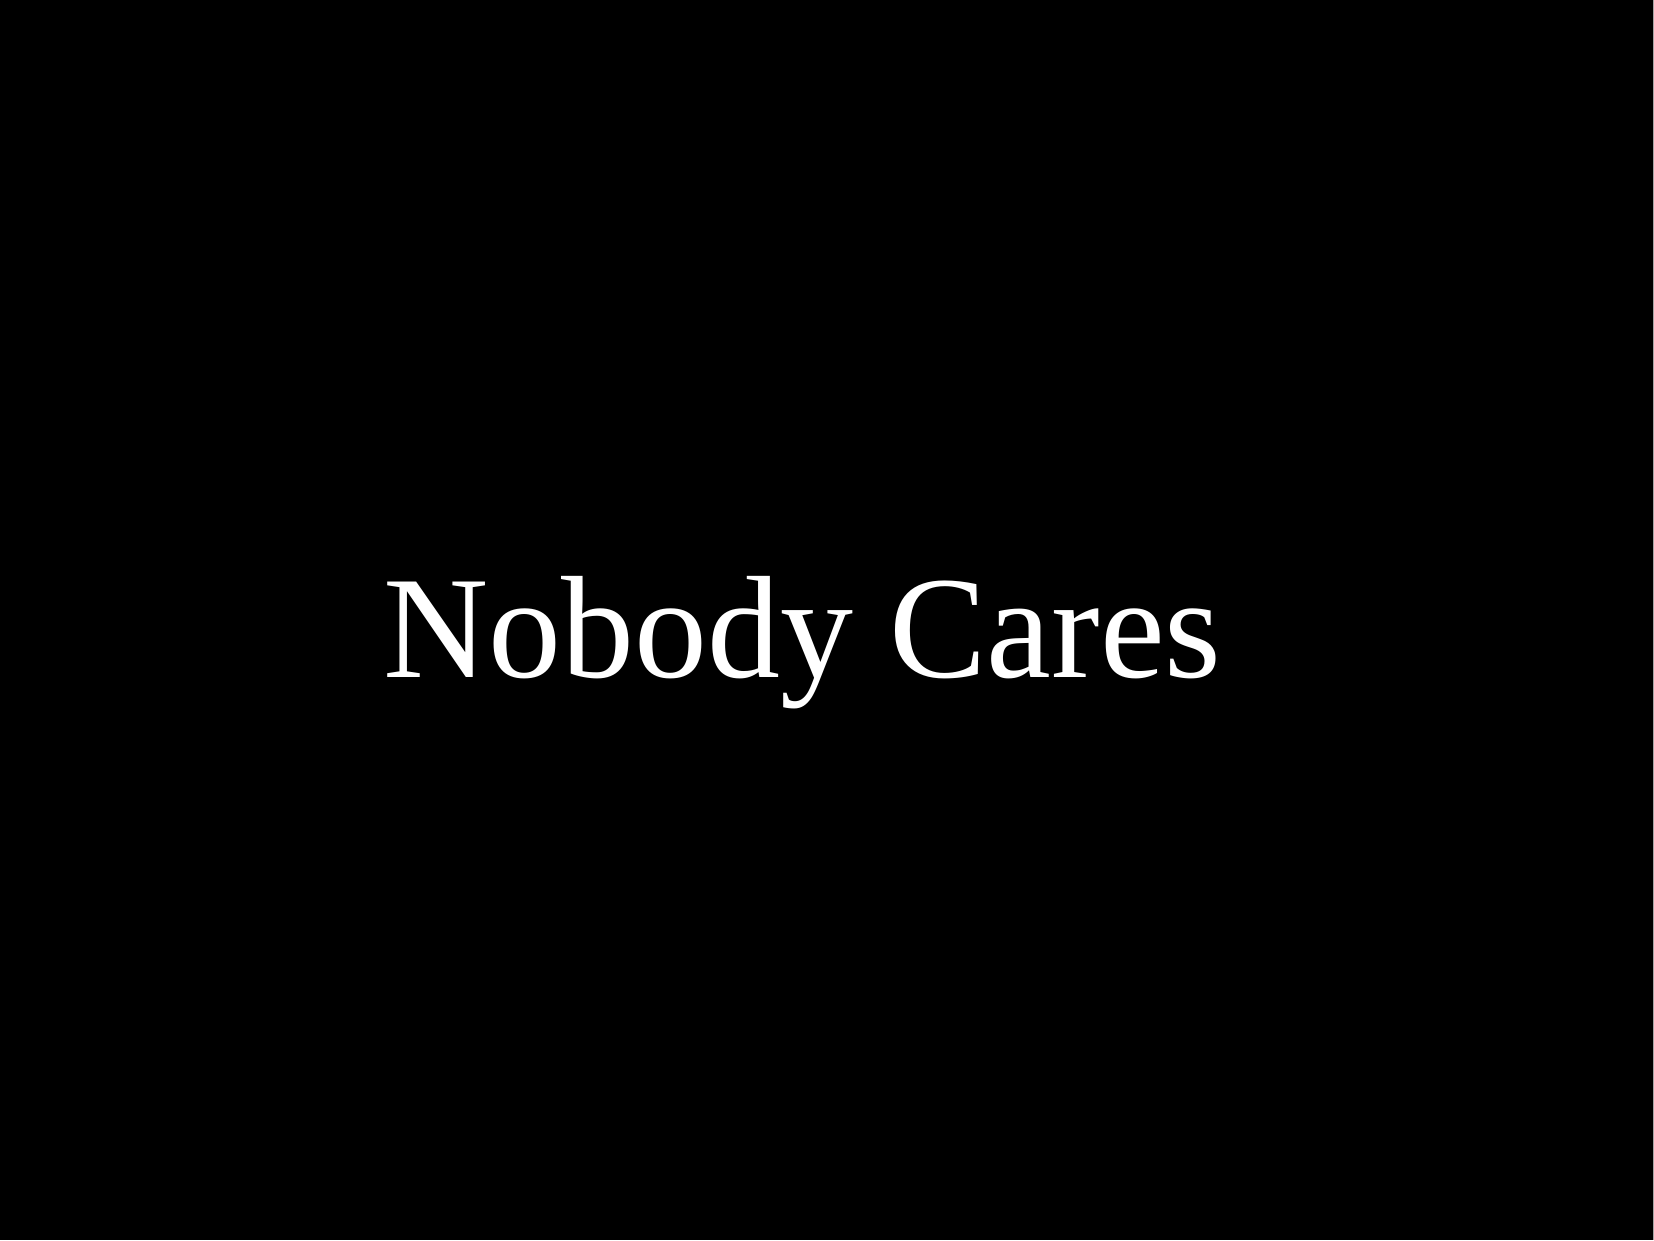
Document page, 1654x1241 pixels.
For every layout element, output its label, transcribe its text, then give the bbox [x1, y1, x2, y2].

title Nobody Cares [59, 525, 1548, 733]
